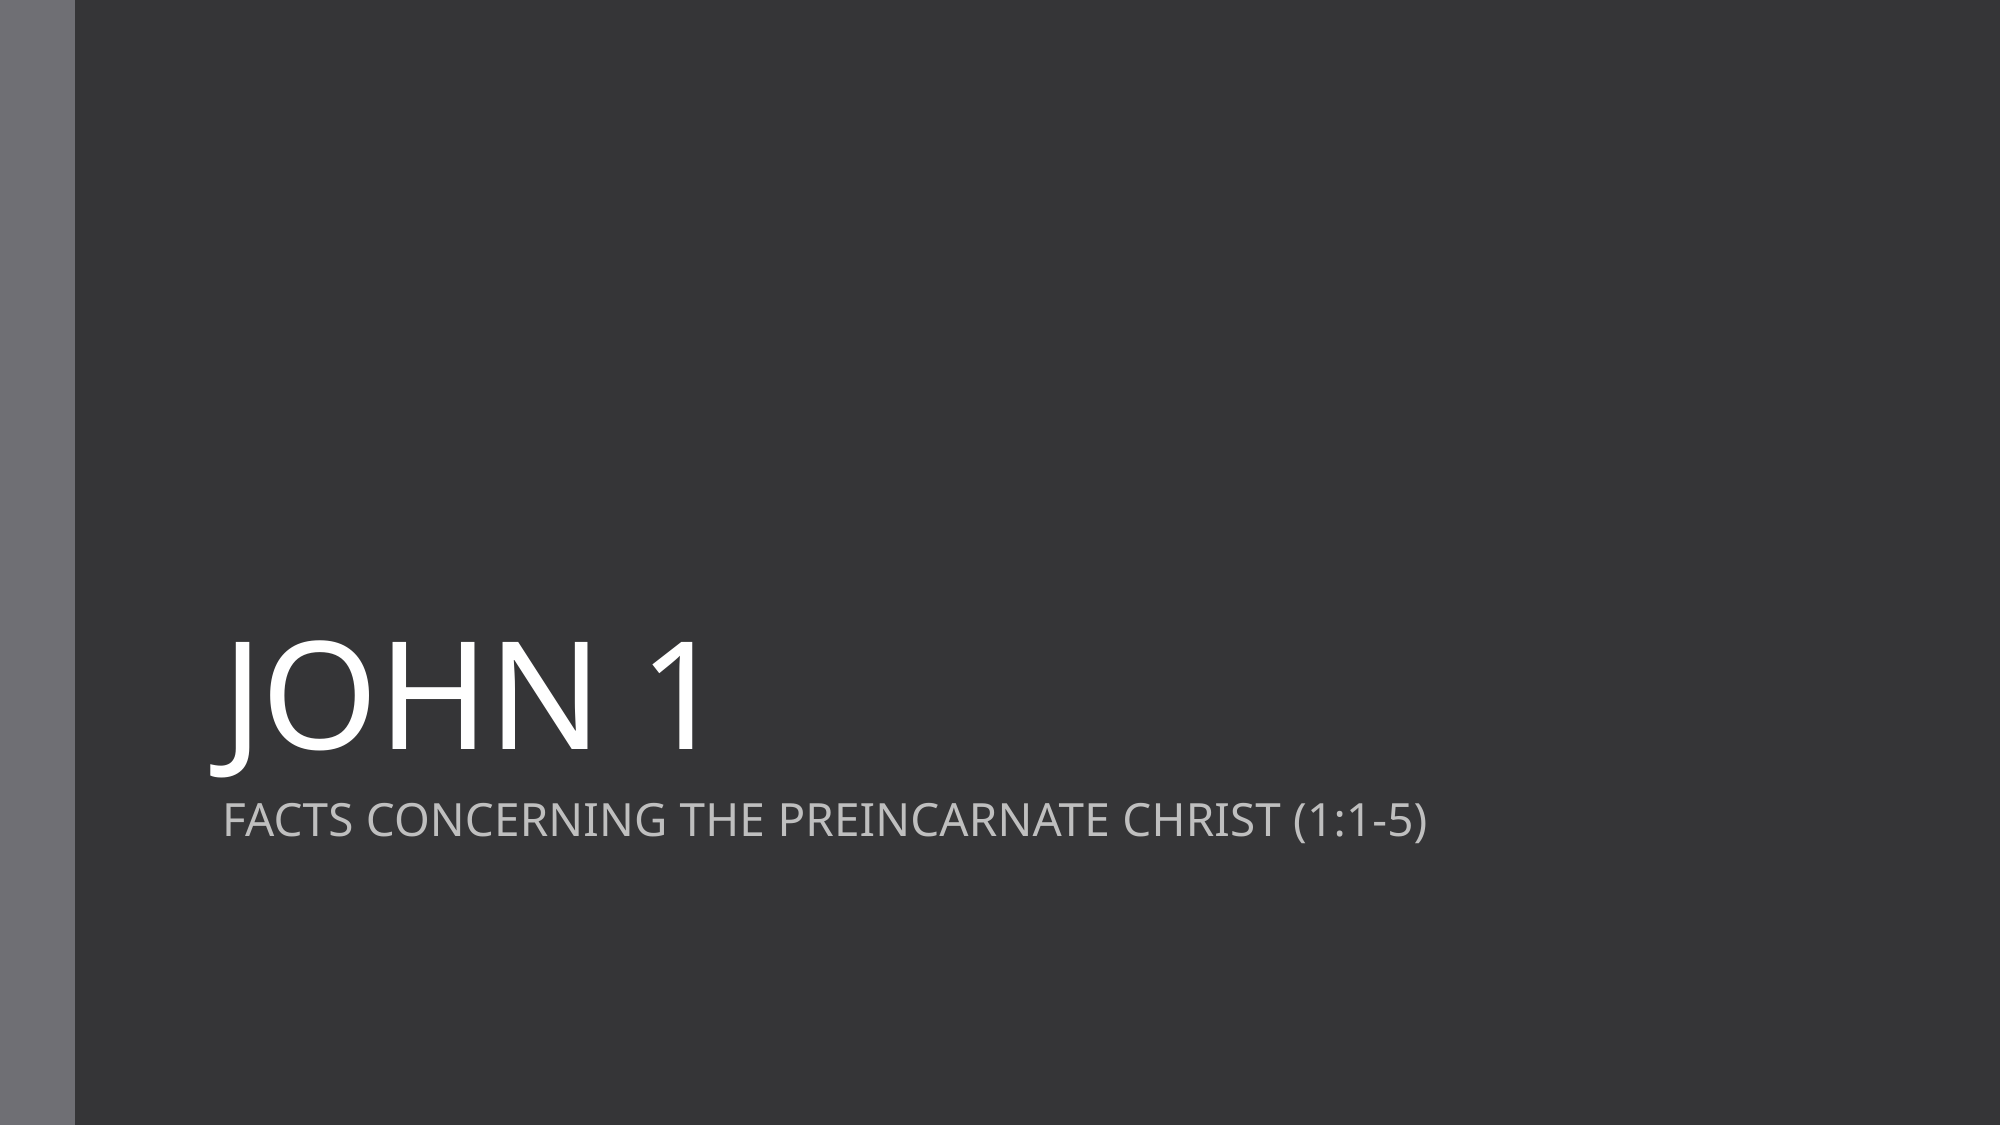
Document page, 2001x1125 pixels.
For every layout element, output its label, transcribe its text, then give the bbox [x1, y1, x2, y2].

subtitle FACTS CONCERNING THE PREINCARNATE CHRIST (1:1-5) [206, 787, 1752, 1066]
title JOHN 1 [206, 124, 1752, 787]
